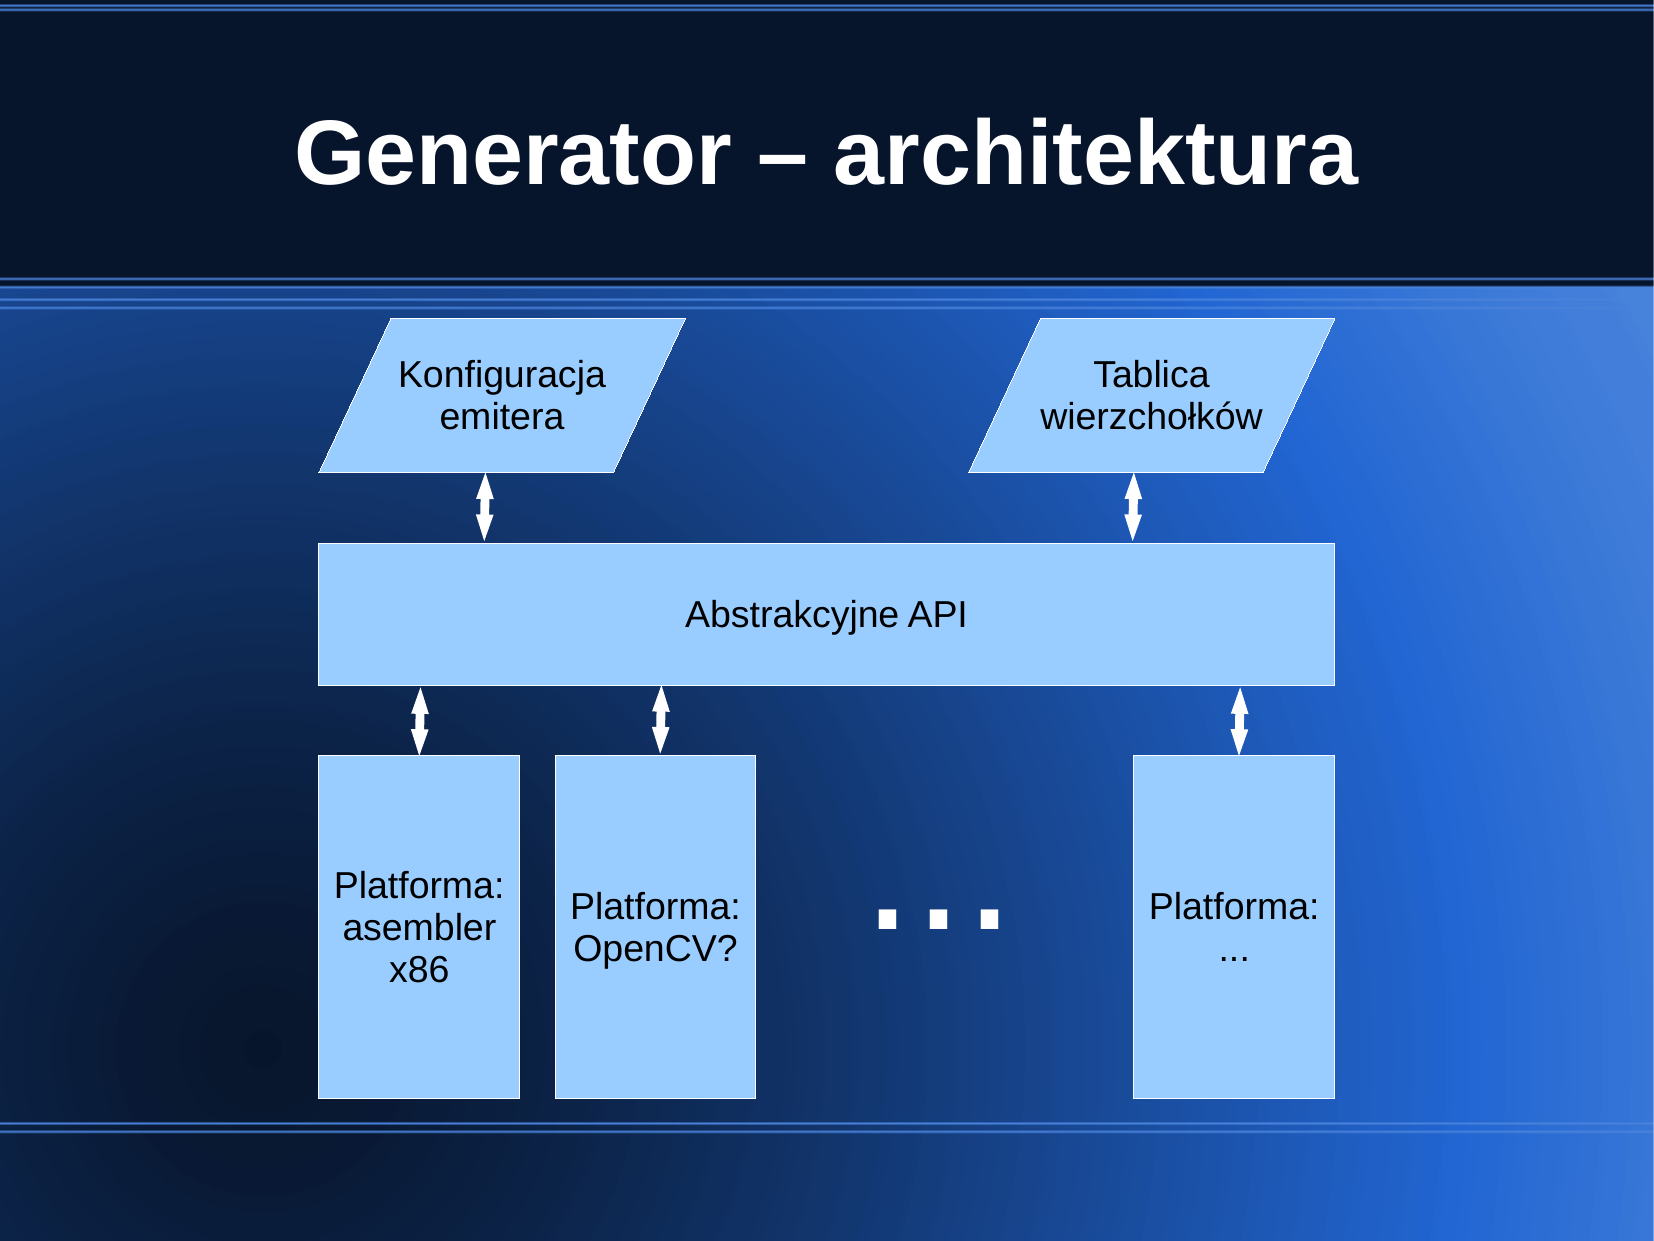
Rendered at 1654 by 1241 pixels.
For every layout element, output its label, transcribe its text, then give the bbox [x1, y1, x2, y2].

text_box Platforma: ... [1133, 755, 1335, 1099]
text_box ... [767, 755, 1111, 976]
text_box Tablica wierzchołków [968, 318, 1335, 473]
text_box Platforma: asembler x86 [318, 755, 520, 1099]
text_box Abstrakcyjne API [318, 543, 1335, 686]
title Generator – architektura [82, 49, 1571, 257]
text_box Konfiguracja emitera [318, 318, 686, 473]
picture [0, 0, 1654, 1241]
list [82, 355, 1571, 1075]
text_box Platforma: OpenCV? [555, 755, 756, 1099]
